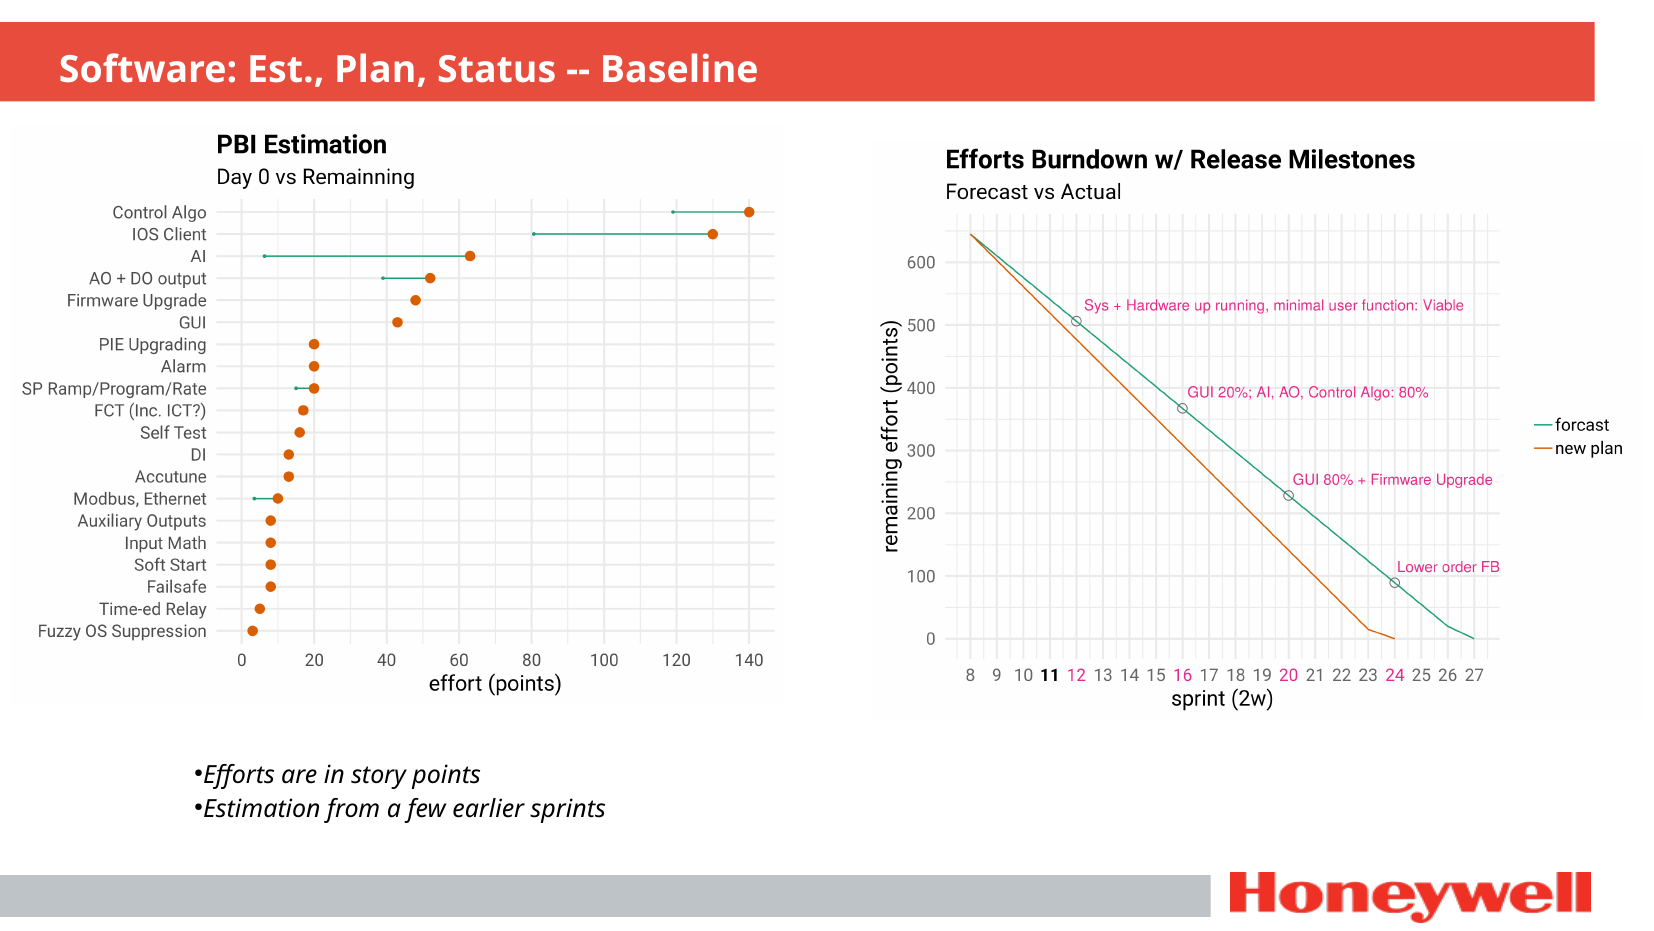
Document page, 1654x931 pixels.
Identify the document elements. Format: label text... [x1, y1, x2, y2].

picture [11, 126, 785, 706]
text_box Efforts are in story points Estimation from a few earlier sprints [179, 749, 757, 823]
title Software: Est., Plan, Status -- Baseline [59, 44, 1595, 91]
picture [871, 141, 1644, 721]
